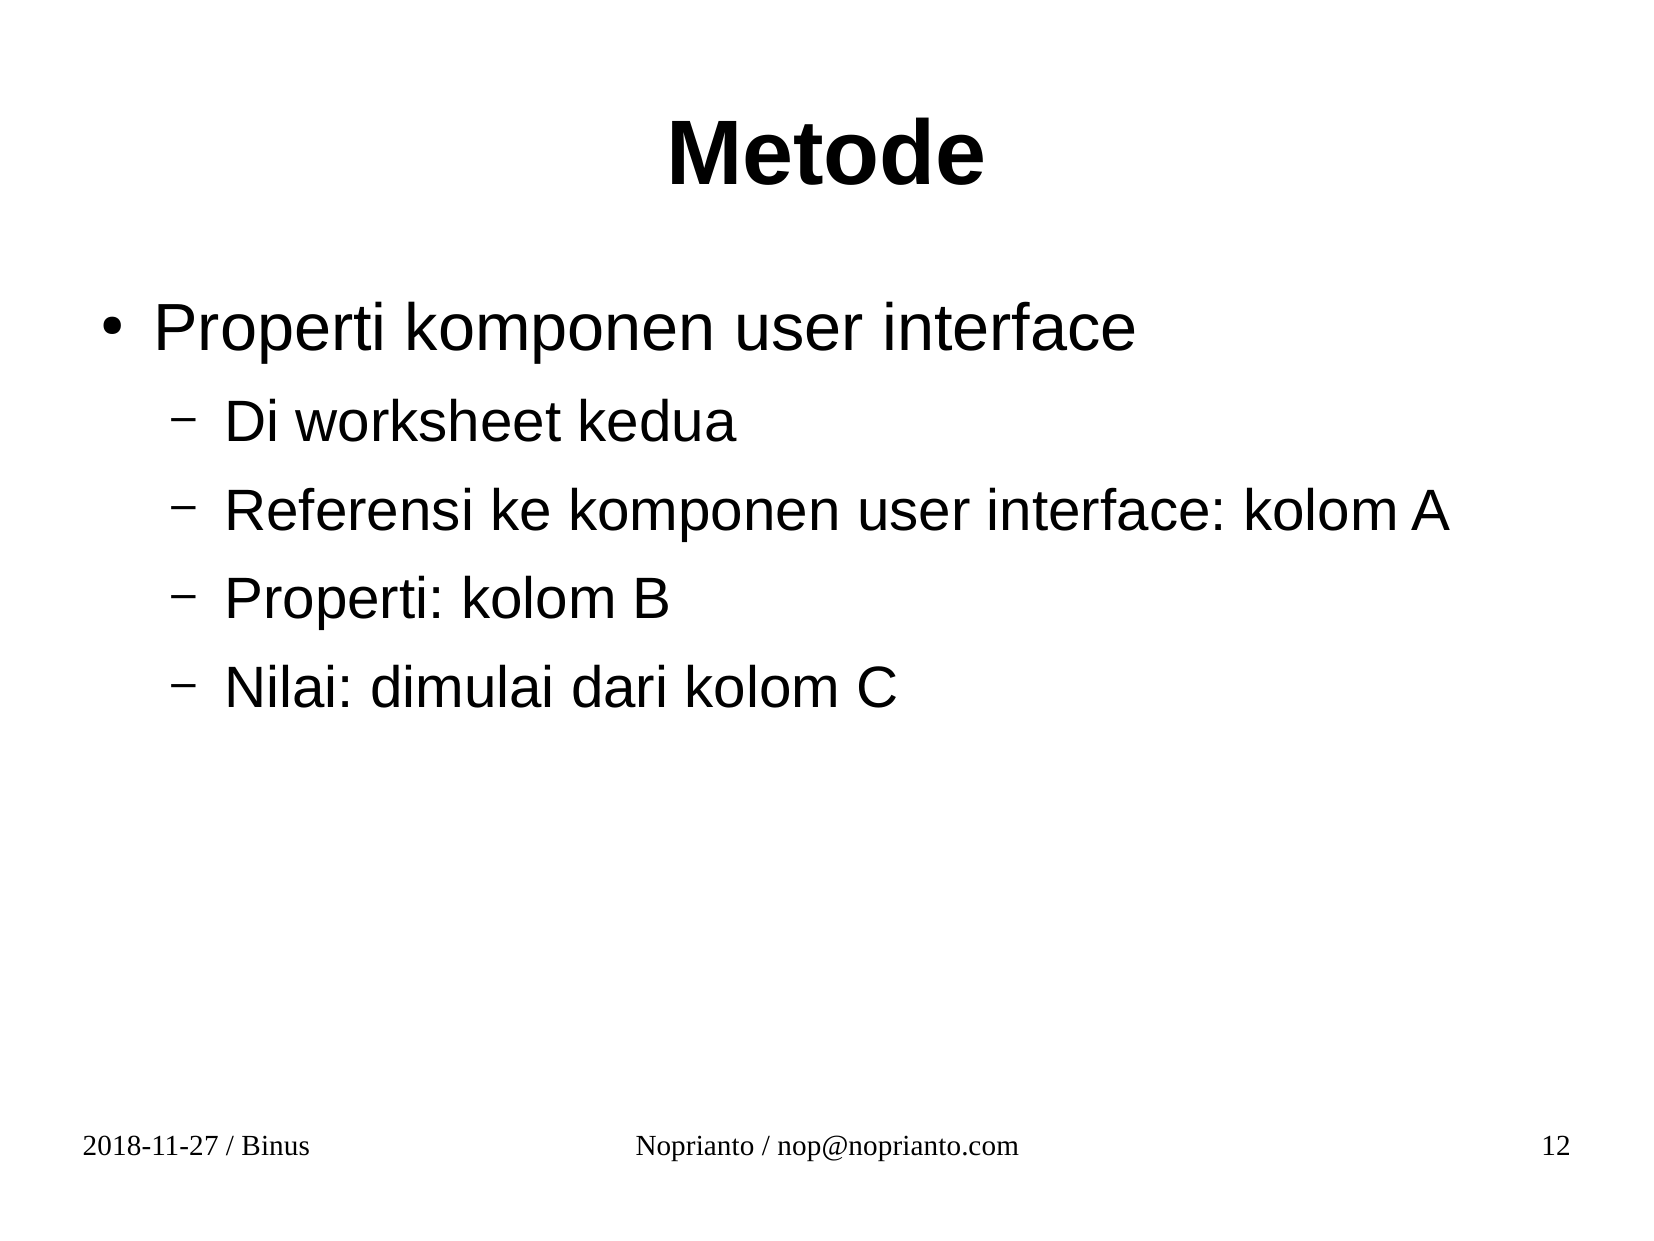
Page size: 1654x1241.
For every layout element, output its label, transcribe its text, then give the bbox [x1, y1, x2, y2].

title Metode [82, 49, 1571, 257]
list Properti komponen user interface Di worksheet kedua Referensi ke komponen user interface: kolom A Properti: kolom B Nilai: dimulai dari kolom C [82, 290, 1571, 1010]
